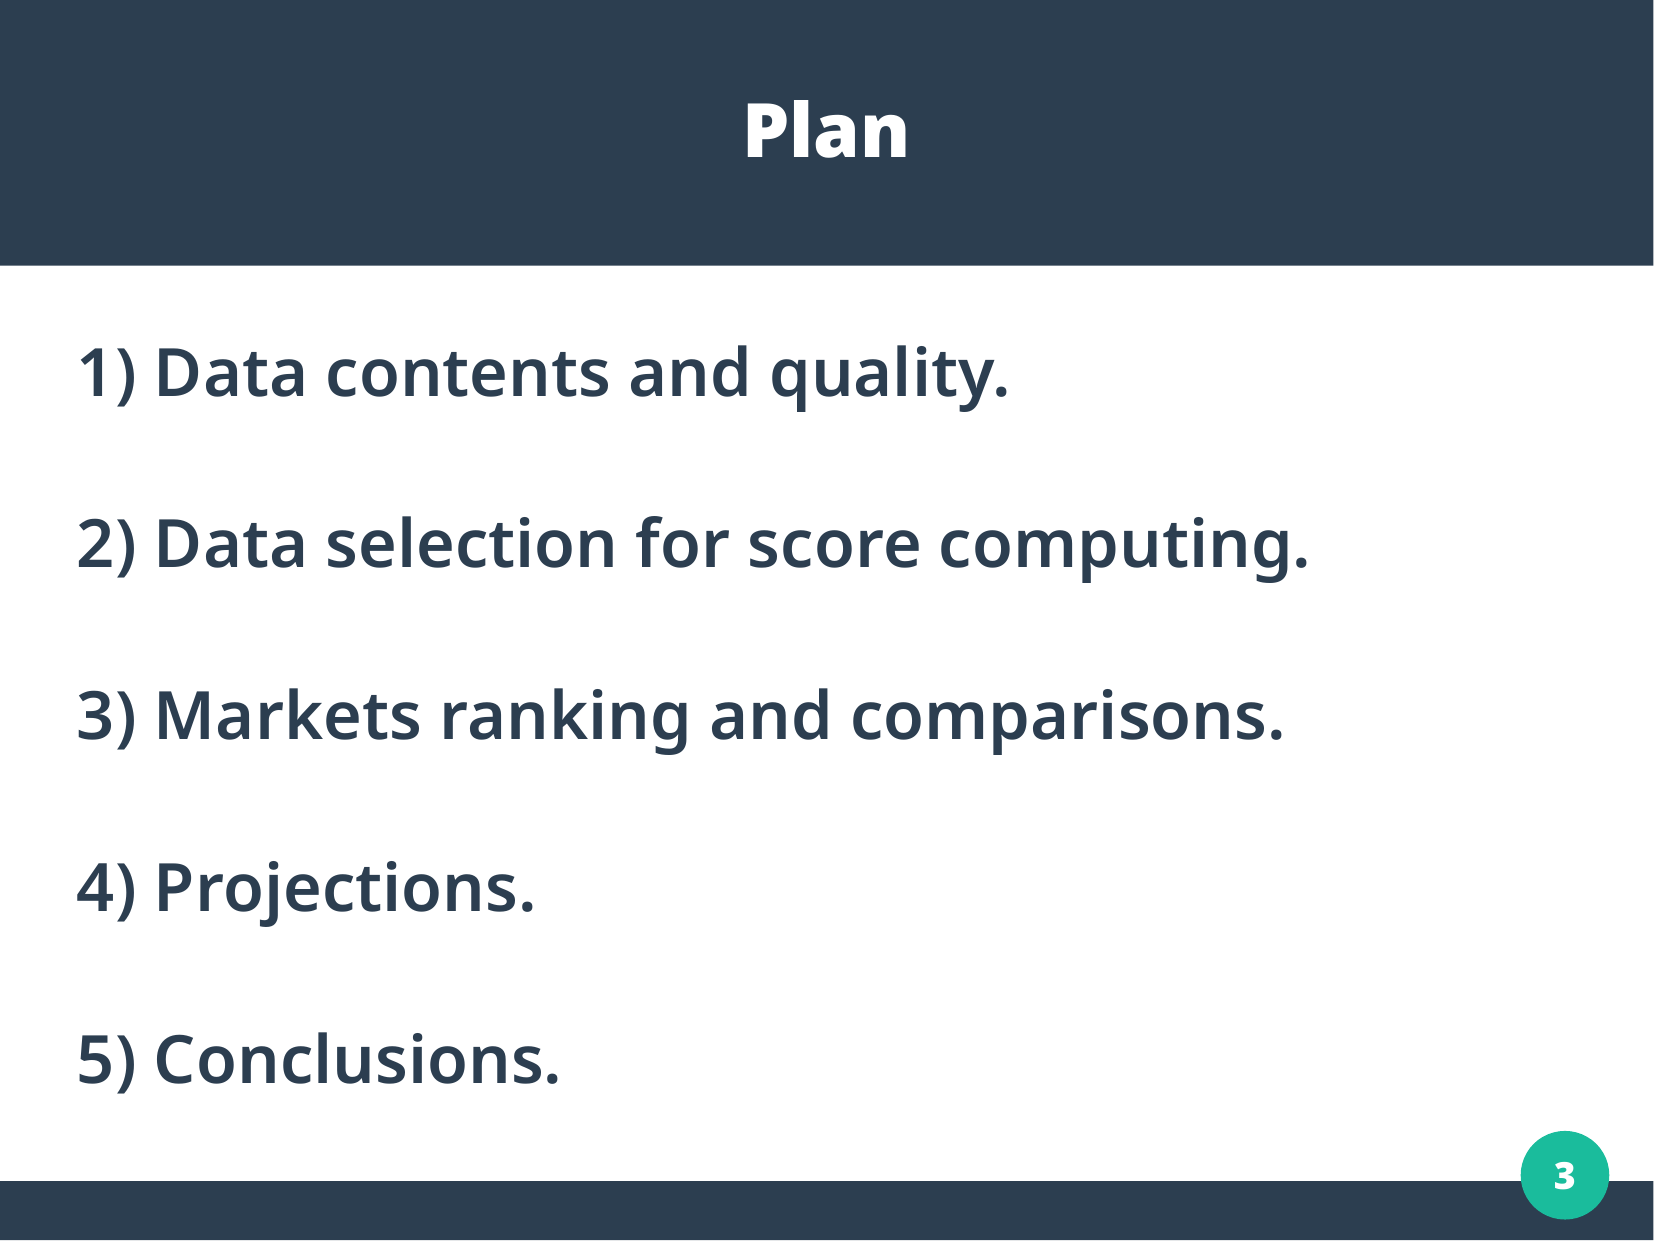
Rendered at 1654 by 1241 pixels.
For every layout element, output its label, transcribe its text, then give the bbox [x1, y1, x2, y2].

title Plan [59, 49, 1595, 207]
list Data contents and quality. Data selection for score computing. Markets ranking and comparisons. Projections. Conclusions. [59, 324, 1595, 1152]
